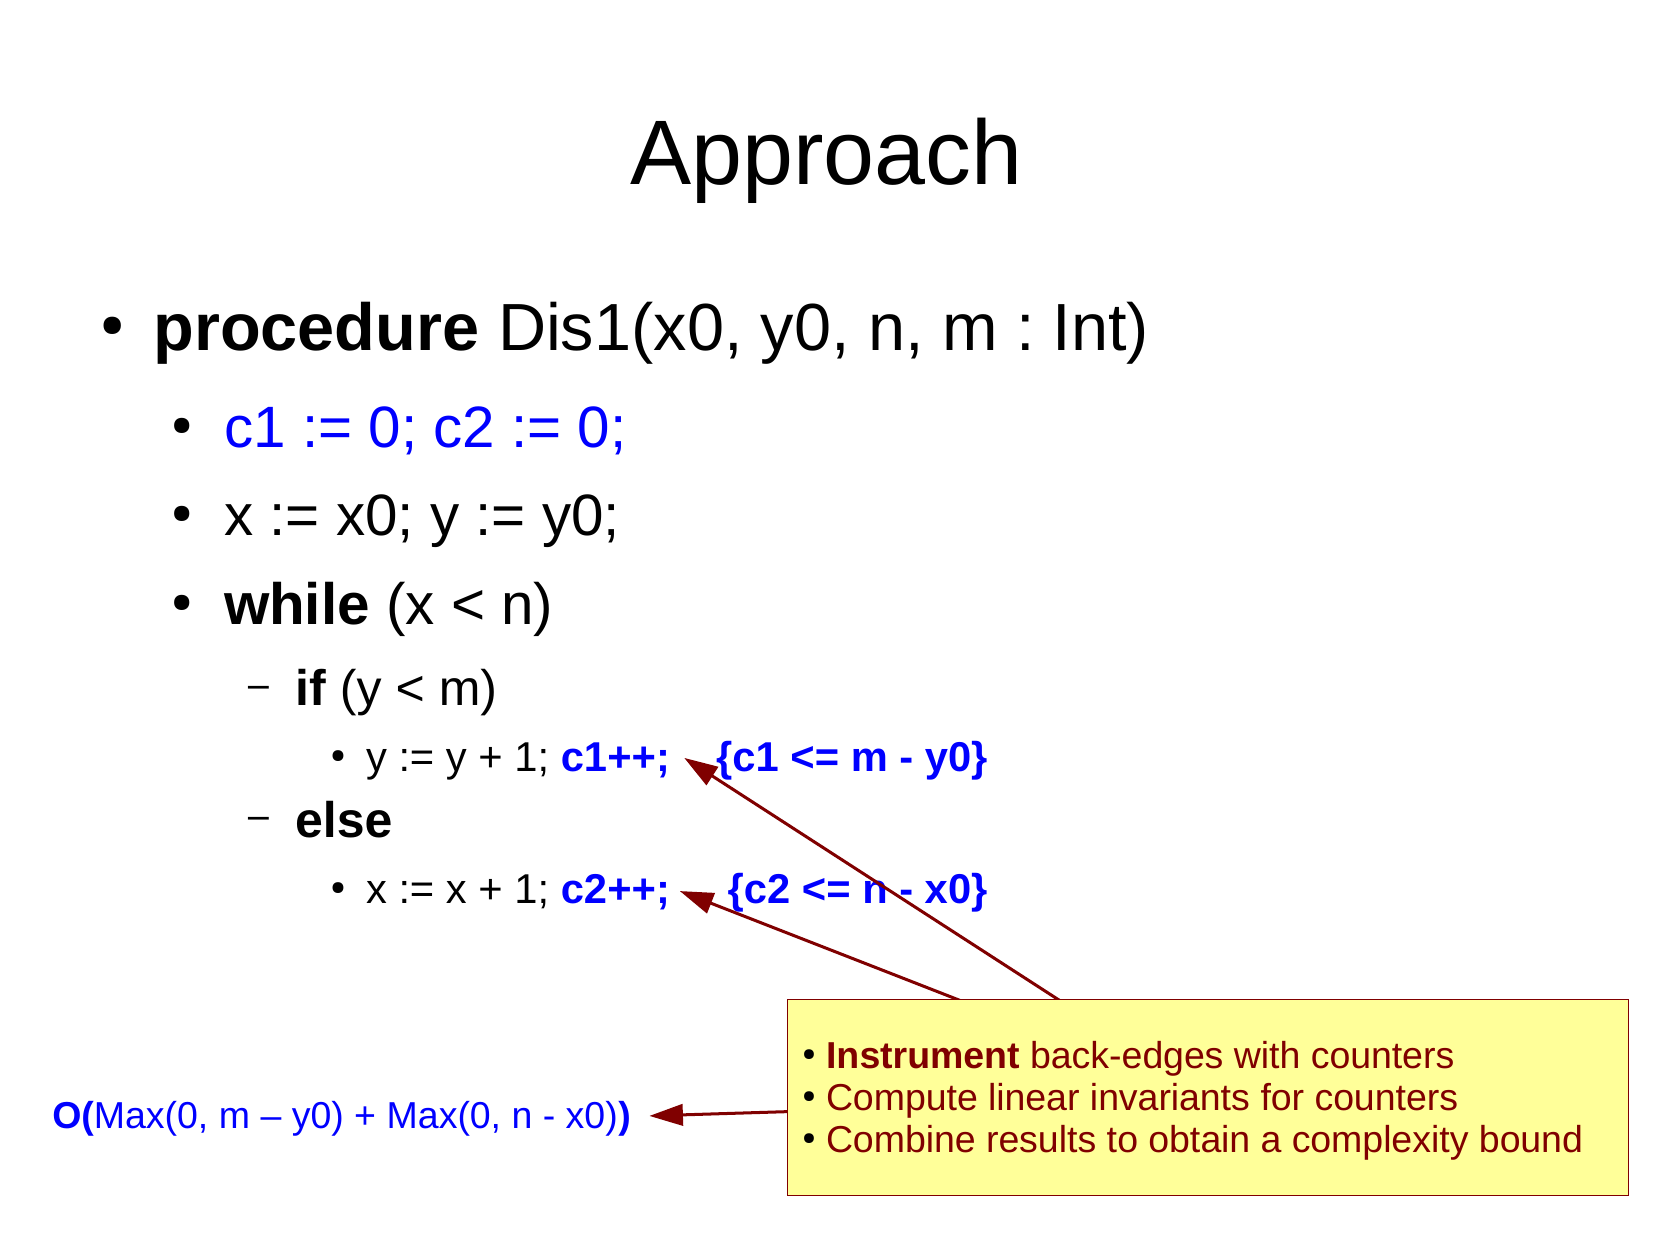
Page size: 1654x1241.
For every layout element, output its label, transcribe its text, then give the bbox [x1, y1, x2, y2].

title Approach [82, 56, 1571, 250]
text_box Instrument back-edges with counters Compute linear invariants for counters Combine results to obtain a complexity bound [787, 999, 1629, 1196]
list procedure Dis1(x0, y0, n, m : Int) c1 := 0; c2 := 0; x := x0; y := y0; while (x < n) if (y < m) y := y + 1; c1++; {c1 <= m - y0} else x := x + 1; c2++; {c2 <= n - x0} [82, 290, 1571, 1109]
text_box O(Max(0, m – y0) + Max(0, n - x0)) [37, 1087, 650, 1145]
